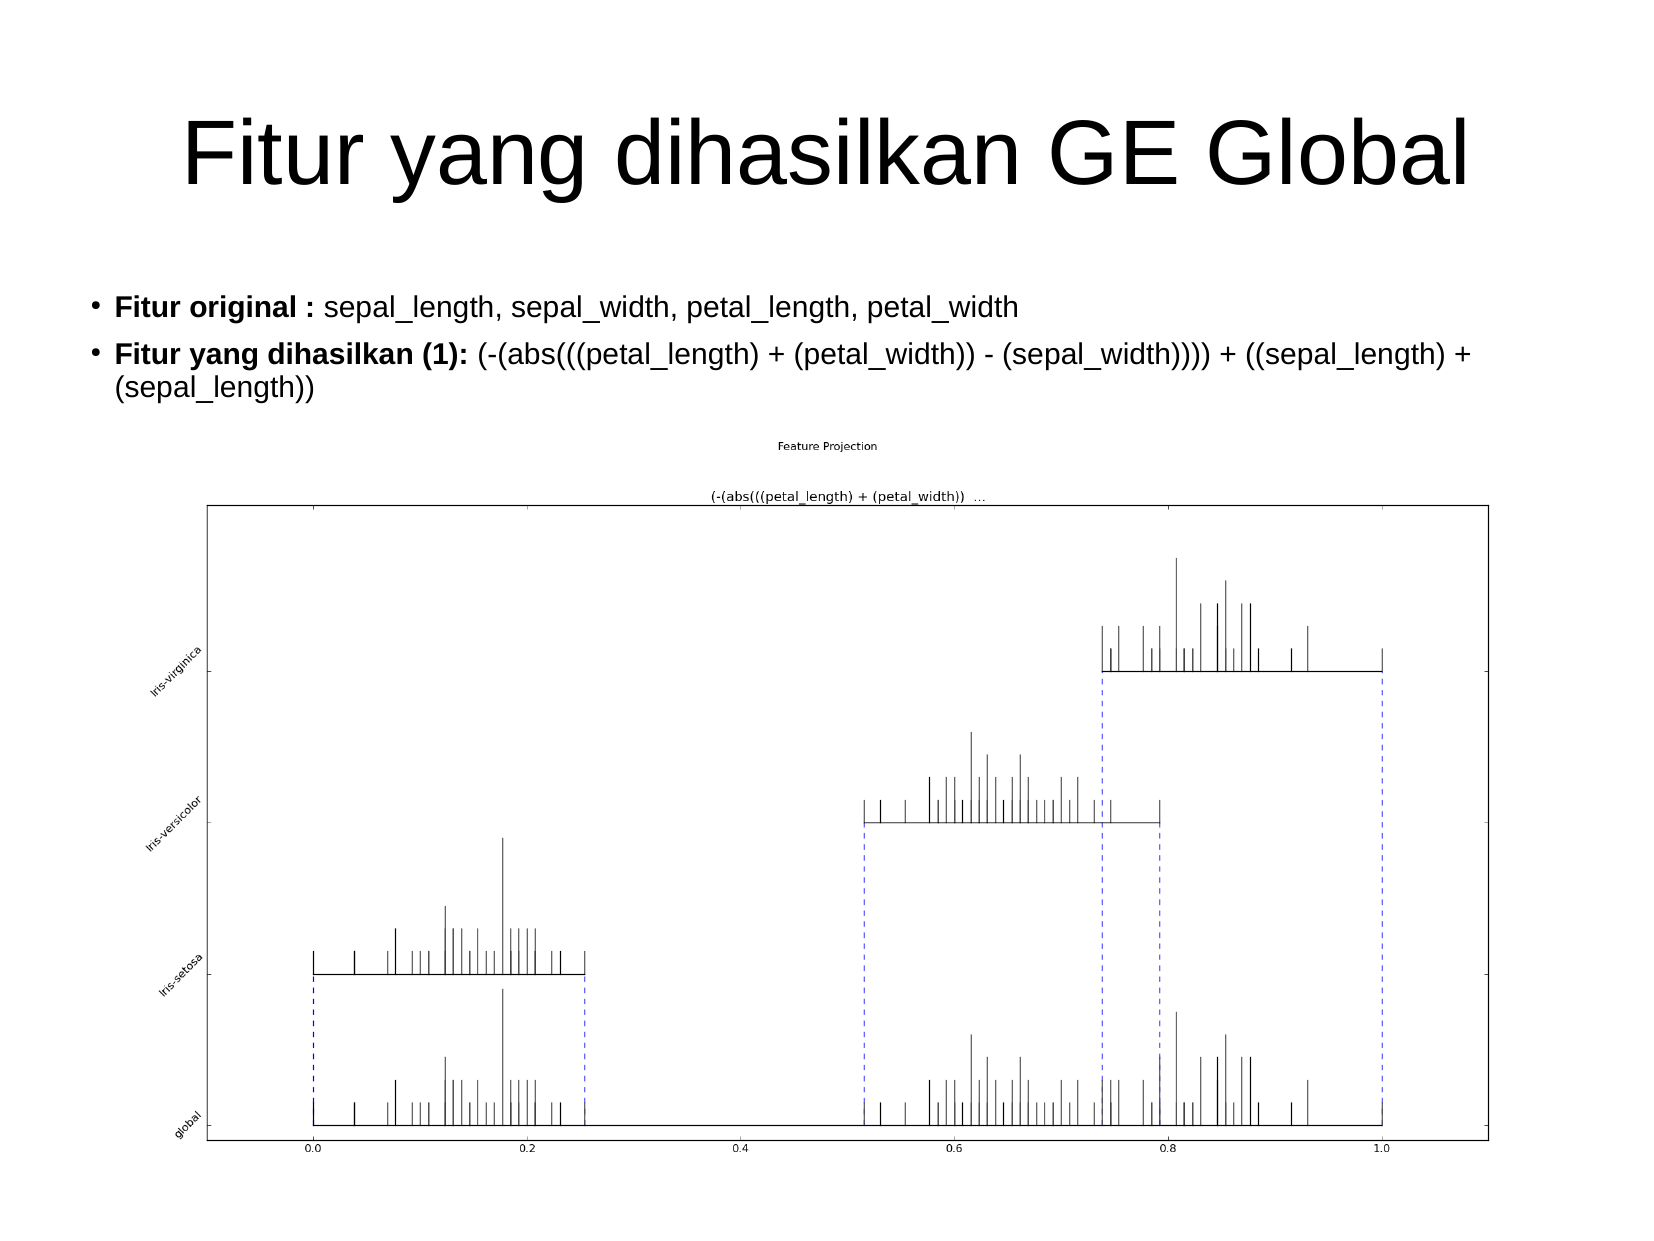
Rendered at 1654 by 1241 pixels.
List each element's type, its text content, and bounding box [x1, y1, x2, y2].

picture [0, 426, 1654, 1220]
list Fitur original : sepal_length, sepal_width, petal_length, petal_width Fitur yang dihasilkan (1): (-(abs(((petal_length) + (petal_width)) - (sepal_width)))) + ((sepal_length) + (sepal_length)) [82, 290, 1571, 406]
title Fitur yang dihasilkan GE Global [82, 49, 1571, 257]
